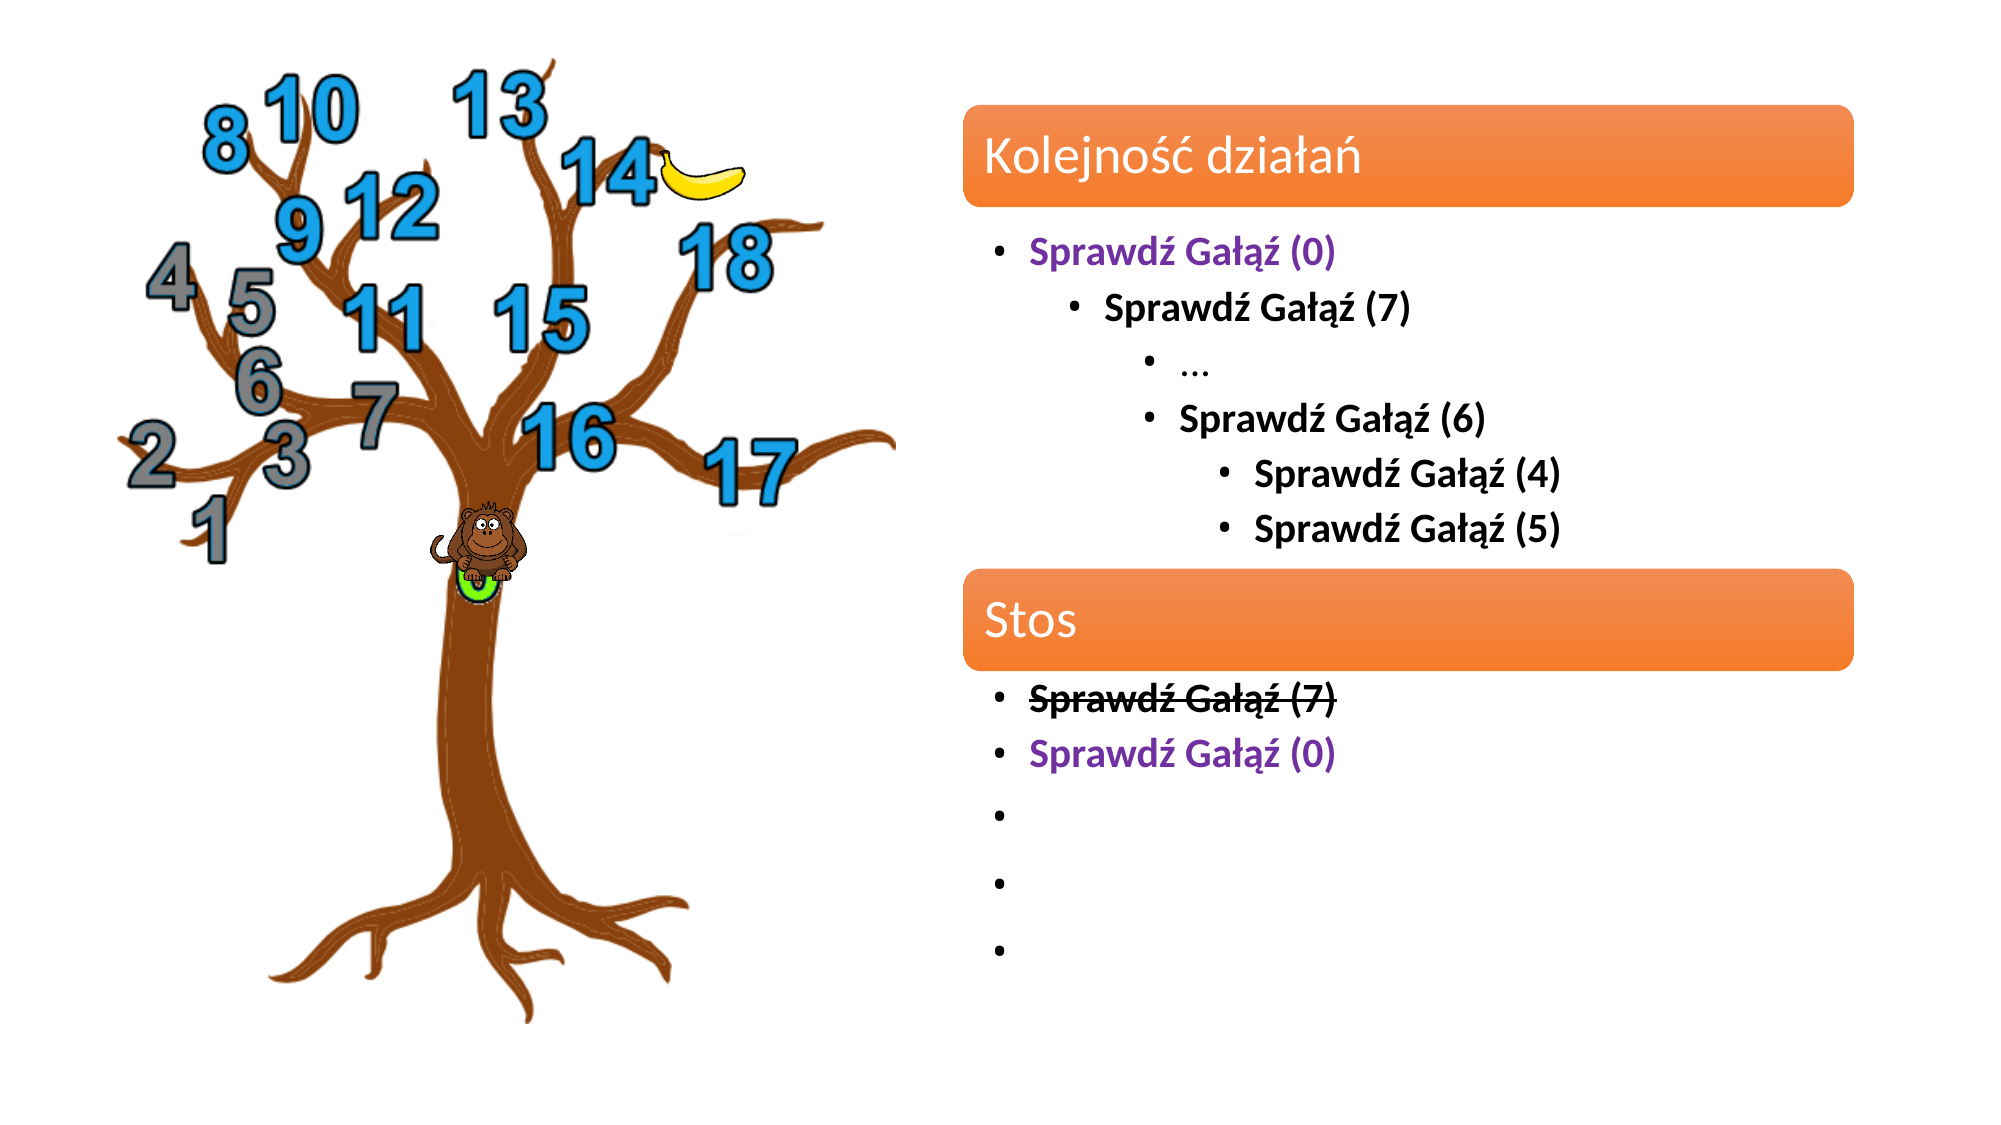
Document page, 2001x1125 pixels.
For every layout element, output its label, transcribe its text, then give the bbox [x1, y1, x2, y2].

text_box Kolejność działań [963, 104, 1854, 208]
text_box Sprawdź Gałąź (7) Sprawdź Gałąź (0) [963, 671, 1854, 954]
picture [117, 58, 896, 1024]
text_box Sprawdź Gałąź (0) Sprawdź Gałąź (7) ... Sprawdź Gałąź (6) Sprawdź Gałąź (4) Sprawdź Gałąź (5) [963, 224, 1854, 569]
text_box Stos [963, 568, 1854, 671]
